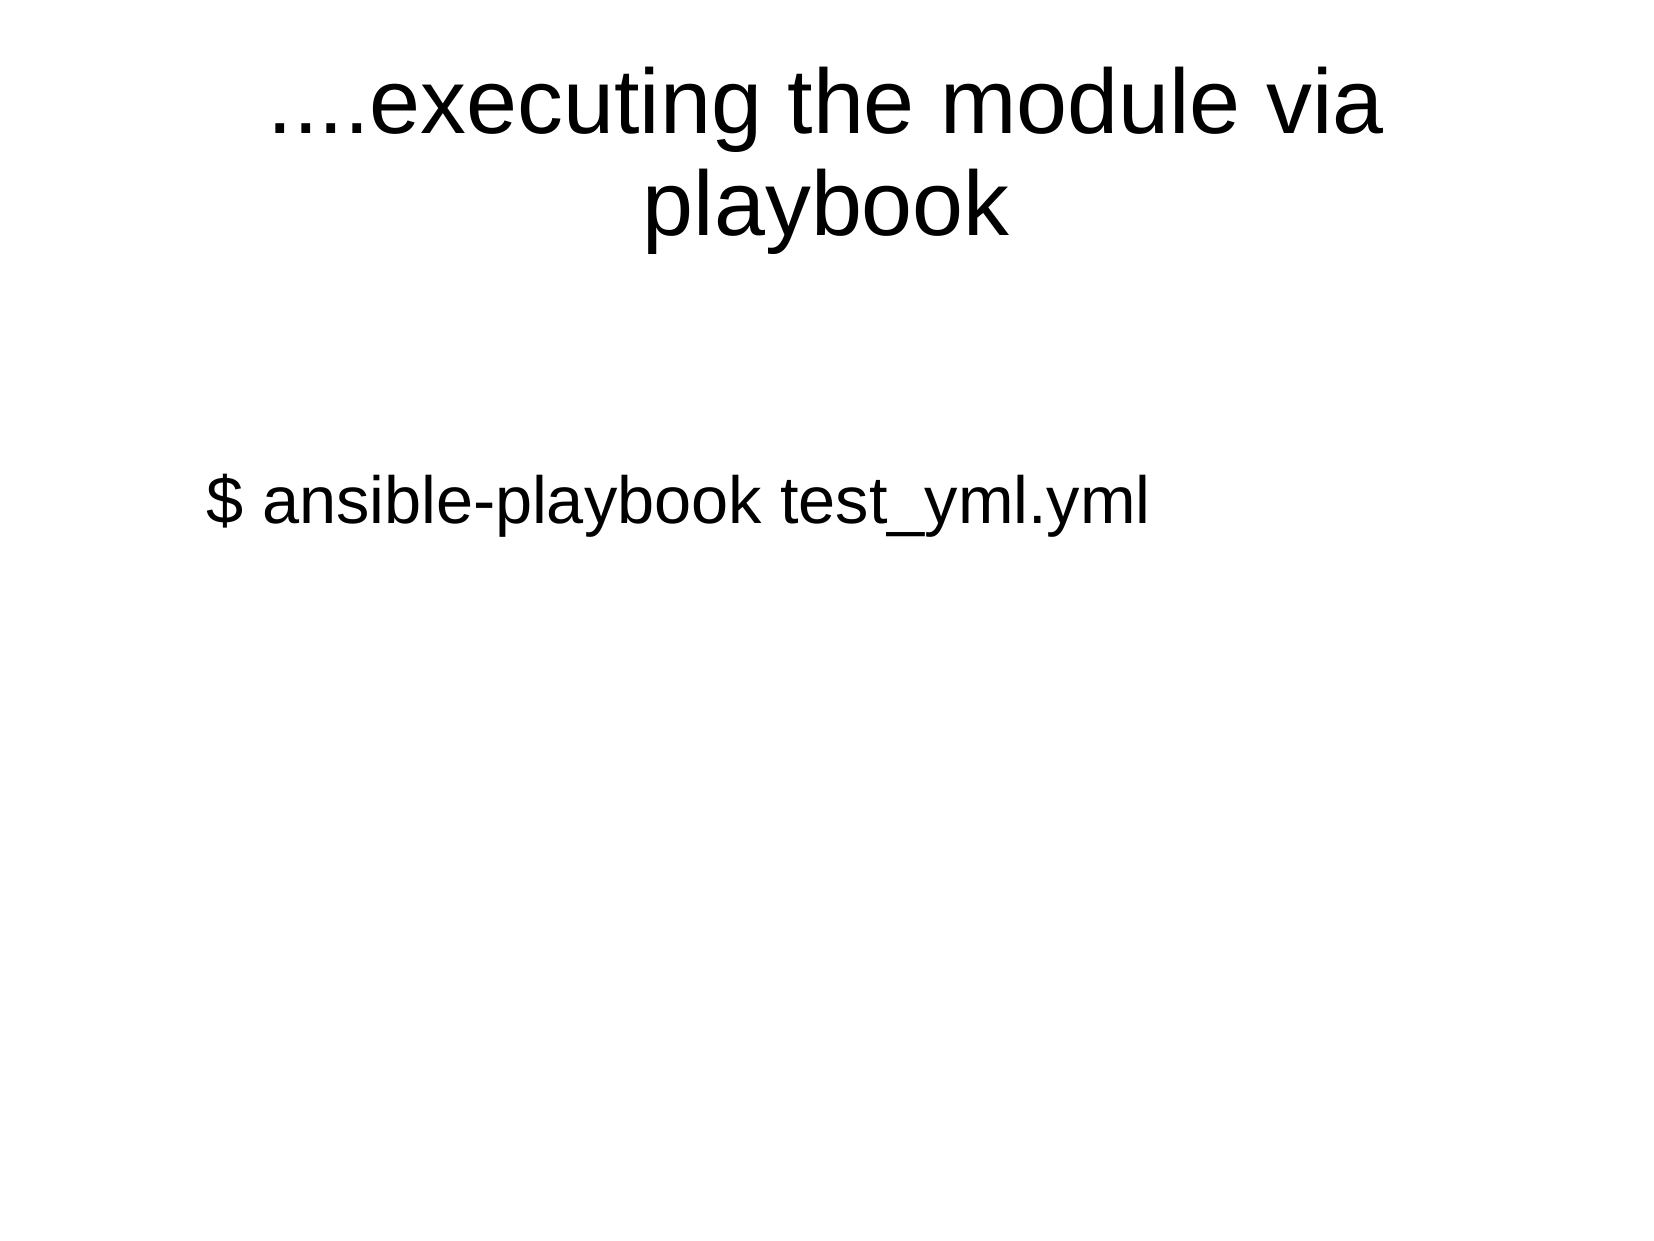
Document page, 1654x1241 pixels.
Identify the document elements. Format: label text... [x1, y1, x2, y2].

title ....executing the module via playbook [82, 49, 1571, 257]
subtitle $ ansible-playbook test_yml.yml [59, 178, 1548, 898]
